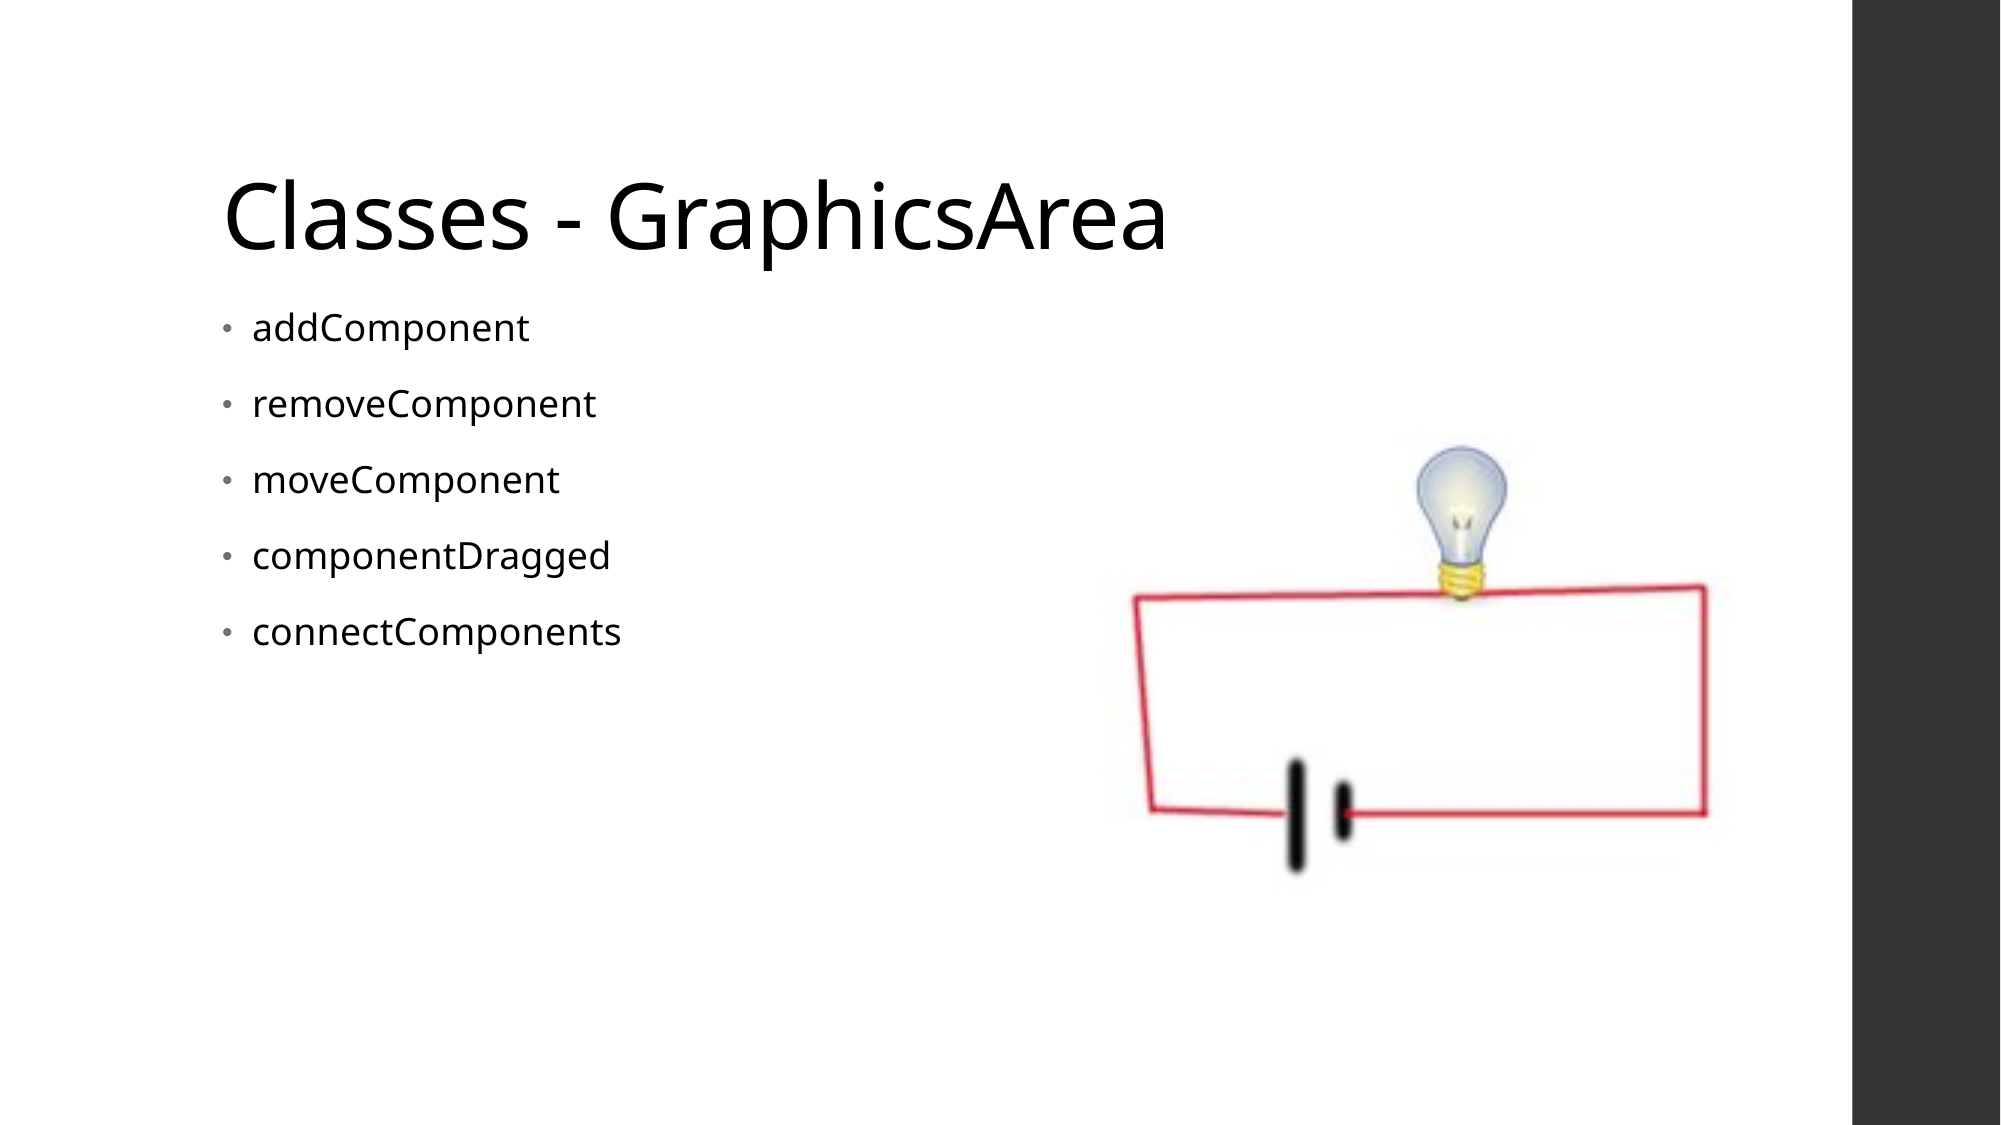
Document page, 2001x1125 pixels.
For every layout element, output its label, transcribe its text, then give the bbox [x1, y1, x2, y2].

title Classes - GraphicsArea [206, 60, 1797, 278]
picture [1049, 356, 1760, 951]
list addComponent removeComponent moveComponent componentDragged connectComponents [206, 299, 1617, 1014]
